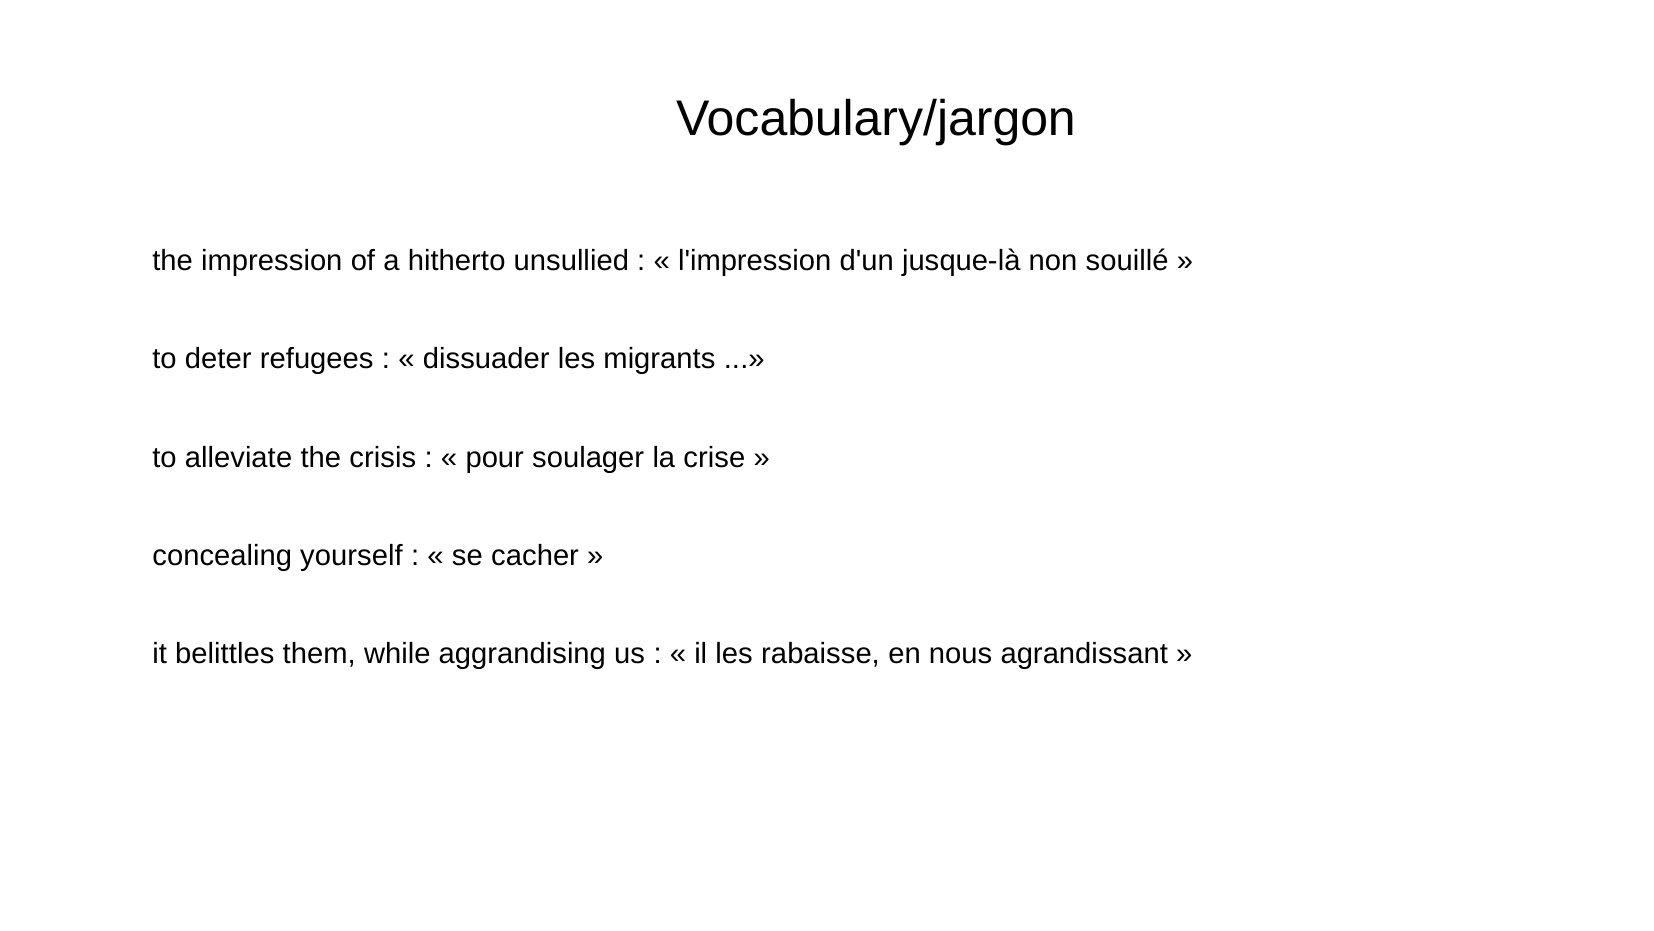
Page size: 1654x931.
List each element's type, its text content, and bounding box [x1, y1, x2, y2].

text_box the impression of a hitherto unsullied : « l'impression d'un jusque-là non souillé » to deter refugees : « dissuader les migrants ...» to alleviate the crisis : « pour soulager la crise » concealing yourself : « se cacher » it belittles them, while aggrandising us : « il les rabaisse, en nous agrandissant » [137, 236, 1210, 815]
text_box Vocabulary/jargon [661, 82, 1091, 154]
